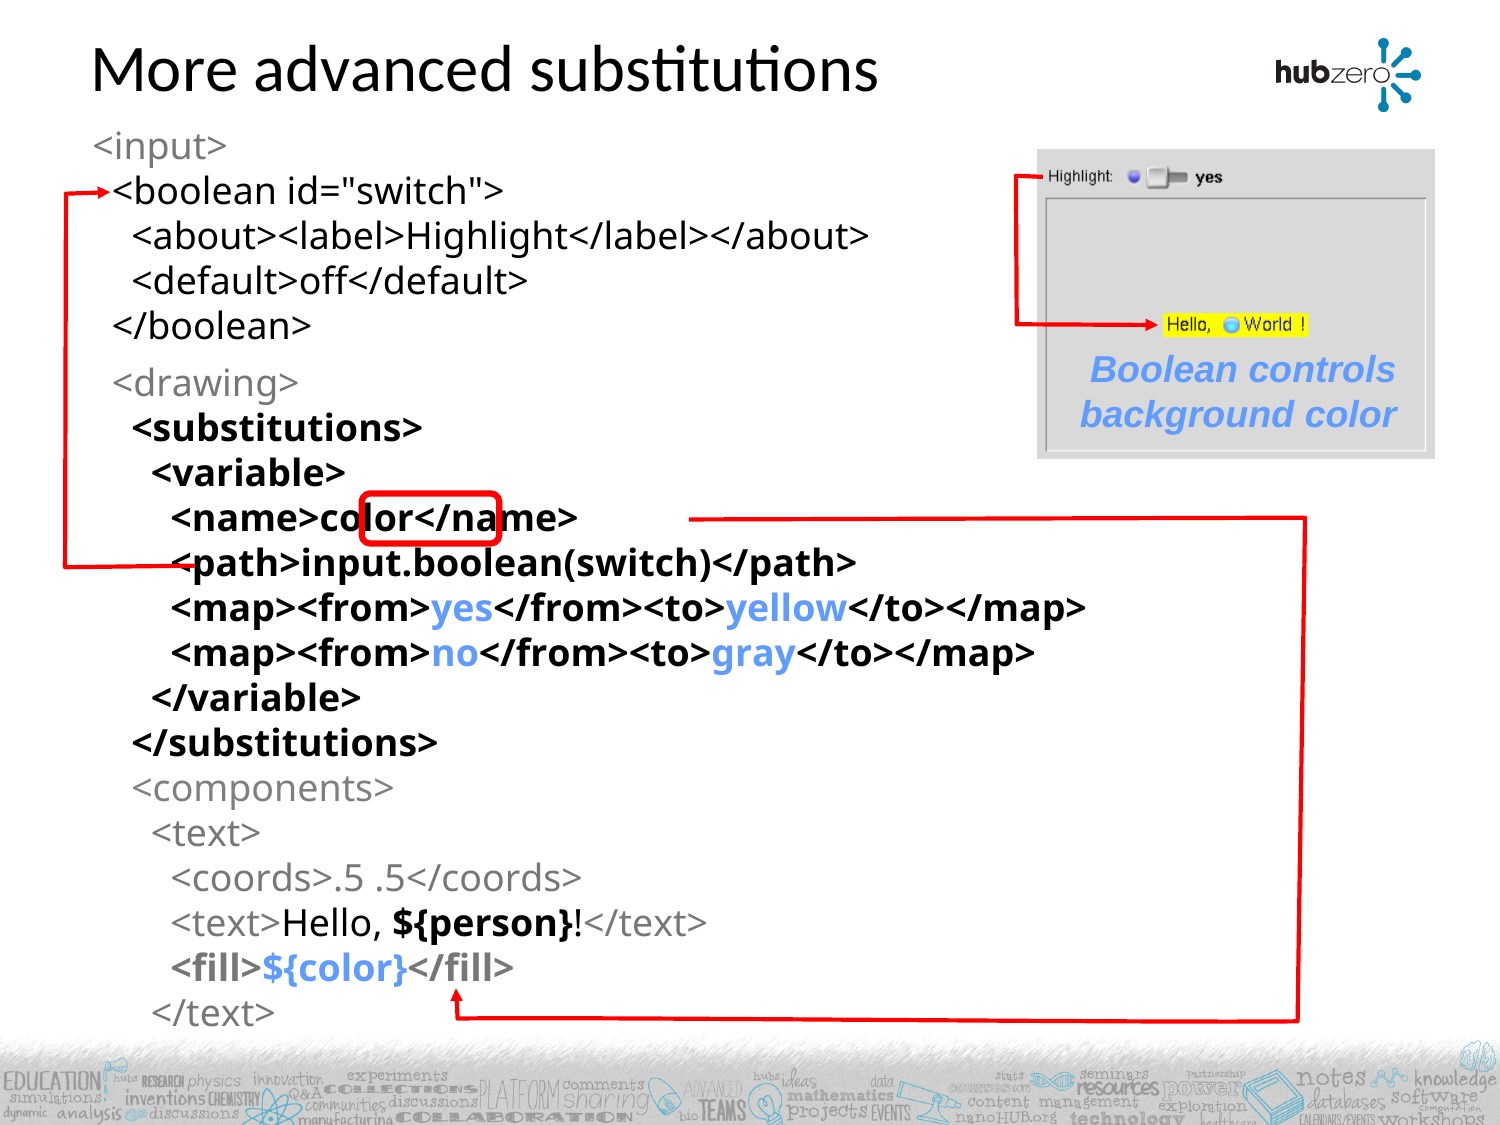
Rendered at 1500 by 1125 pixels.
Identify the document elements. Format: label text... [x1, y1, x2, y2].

text_box More advanced substitutions [75, 12, 1249, 118]
picture [0, 1034, 1500, 1125]
text_box Boolean controls background color [1064, 337, 1412, 443]
picture [1037, 149, 1435, 459]
picture [1272, 35, 1424, 115]
text_box <input> <boolean id="switch"> <about><label>Highlight</label></about> <default>off</default> </boolean> <drawing> <substitutions> <variable> <name>color</name> <path>input.boolean(switch)</path> <map><from>yes</from><to>yellow</to></map> <map><from>no</from><to>gray</to></map> </variable> </substitutions> <components> <text> <coords>.5 .5</coords> <text>Hello, ${person}!</text> <fill>${color}</fill> </text> [77, 114, 1103, 1042]
